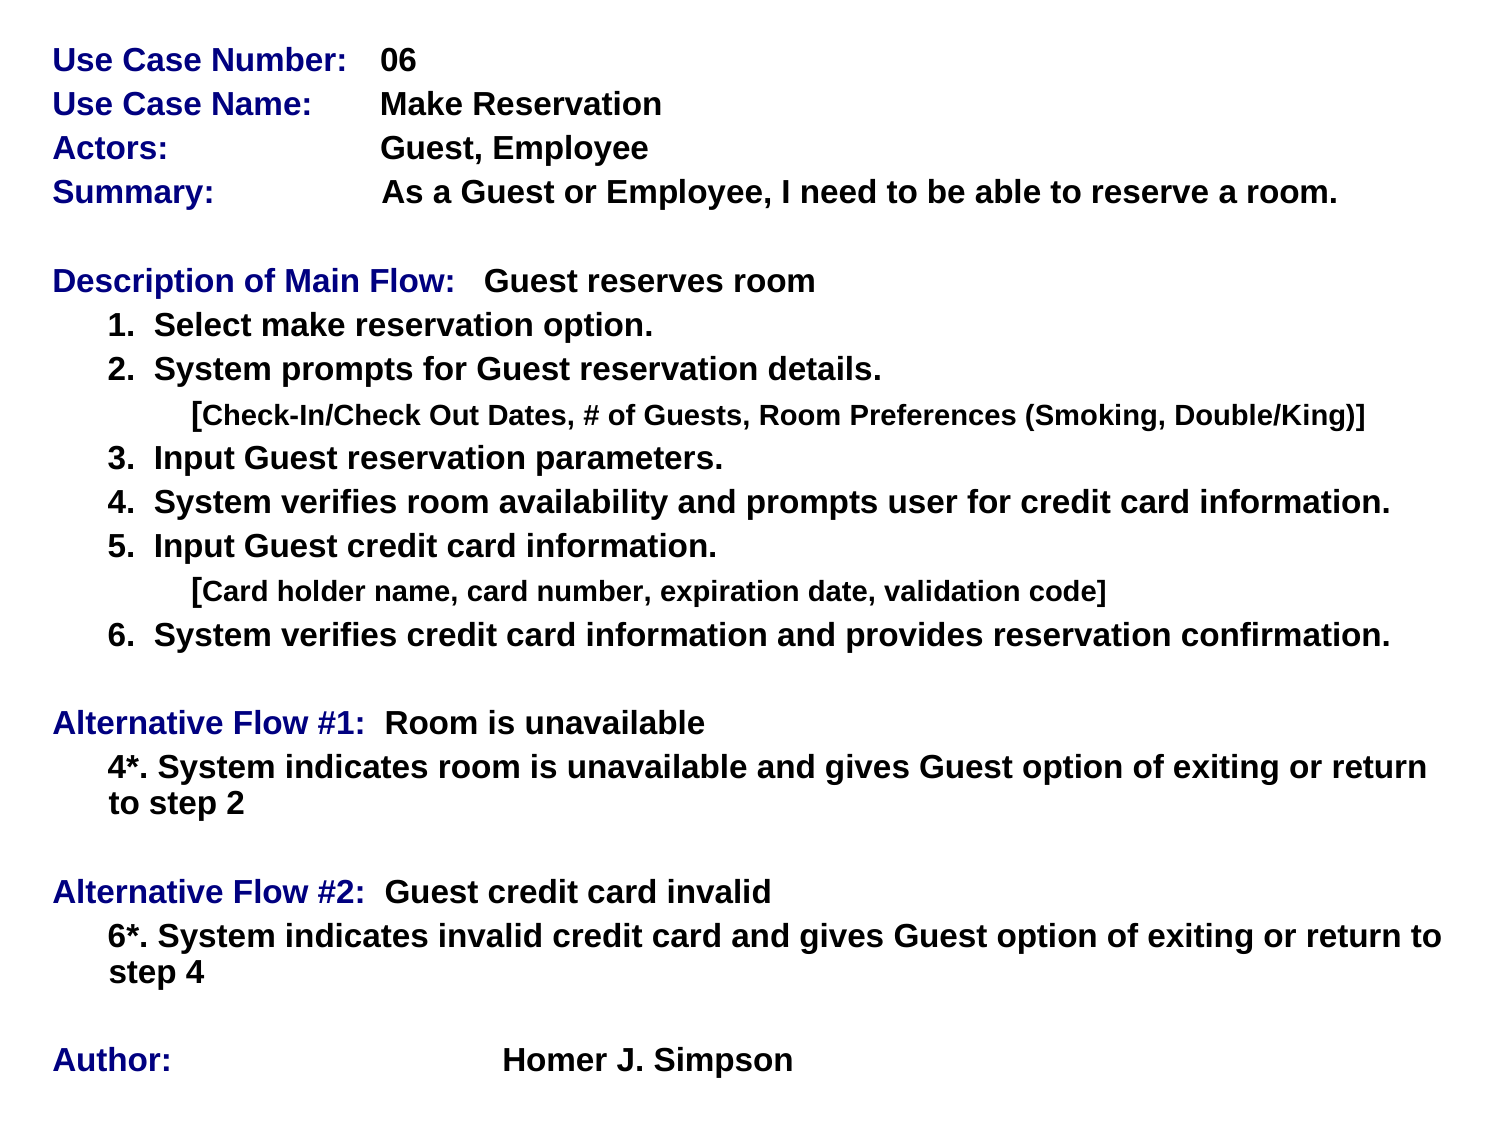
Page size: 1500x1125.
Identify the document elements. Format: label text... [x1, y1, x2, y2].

list Use Case Number: 06 Use Case Name: Make Reservation Actors: Guest, Employee Summary: As a Guest or Employee, I need to be able to reserve a room. Description of Main Flow: Guest reserves room 1. Select make reservation option. 2. System prompts for Guest reservation details. [Check-In/Check Out Dates, # of Guests, Room Preferences (Smoking, Double/King)] 3. Input Guest reservation parameters. 4. System verifies room availability and prompts user for credit card information. 5. Input Guest credit card information. [Card holder name, card number, expiration date, validation code] 6. System verifies credit card information and provides reservation confirmation. Alternative Flow #1: Room is unavailable 4*. System indicates room is unavailable and gives Guest option of exiting or return to step 2 Alternative Flow #2: Guest credit card invalid 6*. System indicates invalid credit card and gives Guest option of exiting or return to step 4 Author: Homer J. Simpson [37, 34, 1461, 1125]
